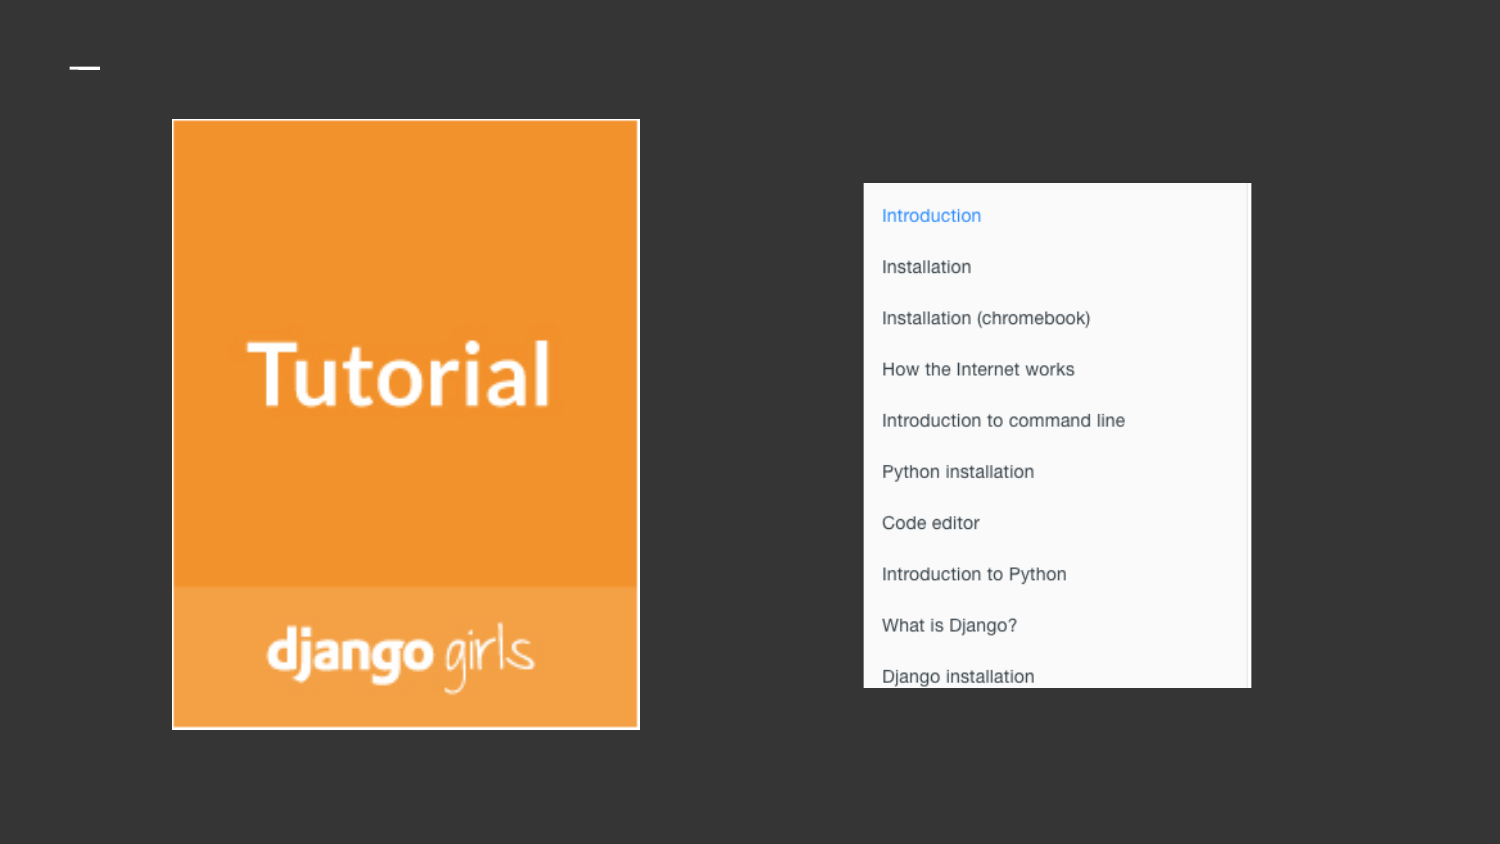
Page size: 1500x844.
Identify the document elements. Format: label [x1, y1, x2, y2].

picture [863, 183, 1252, 688]
picture [172, 119, 640, 730]
